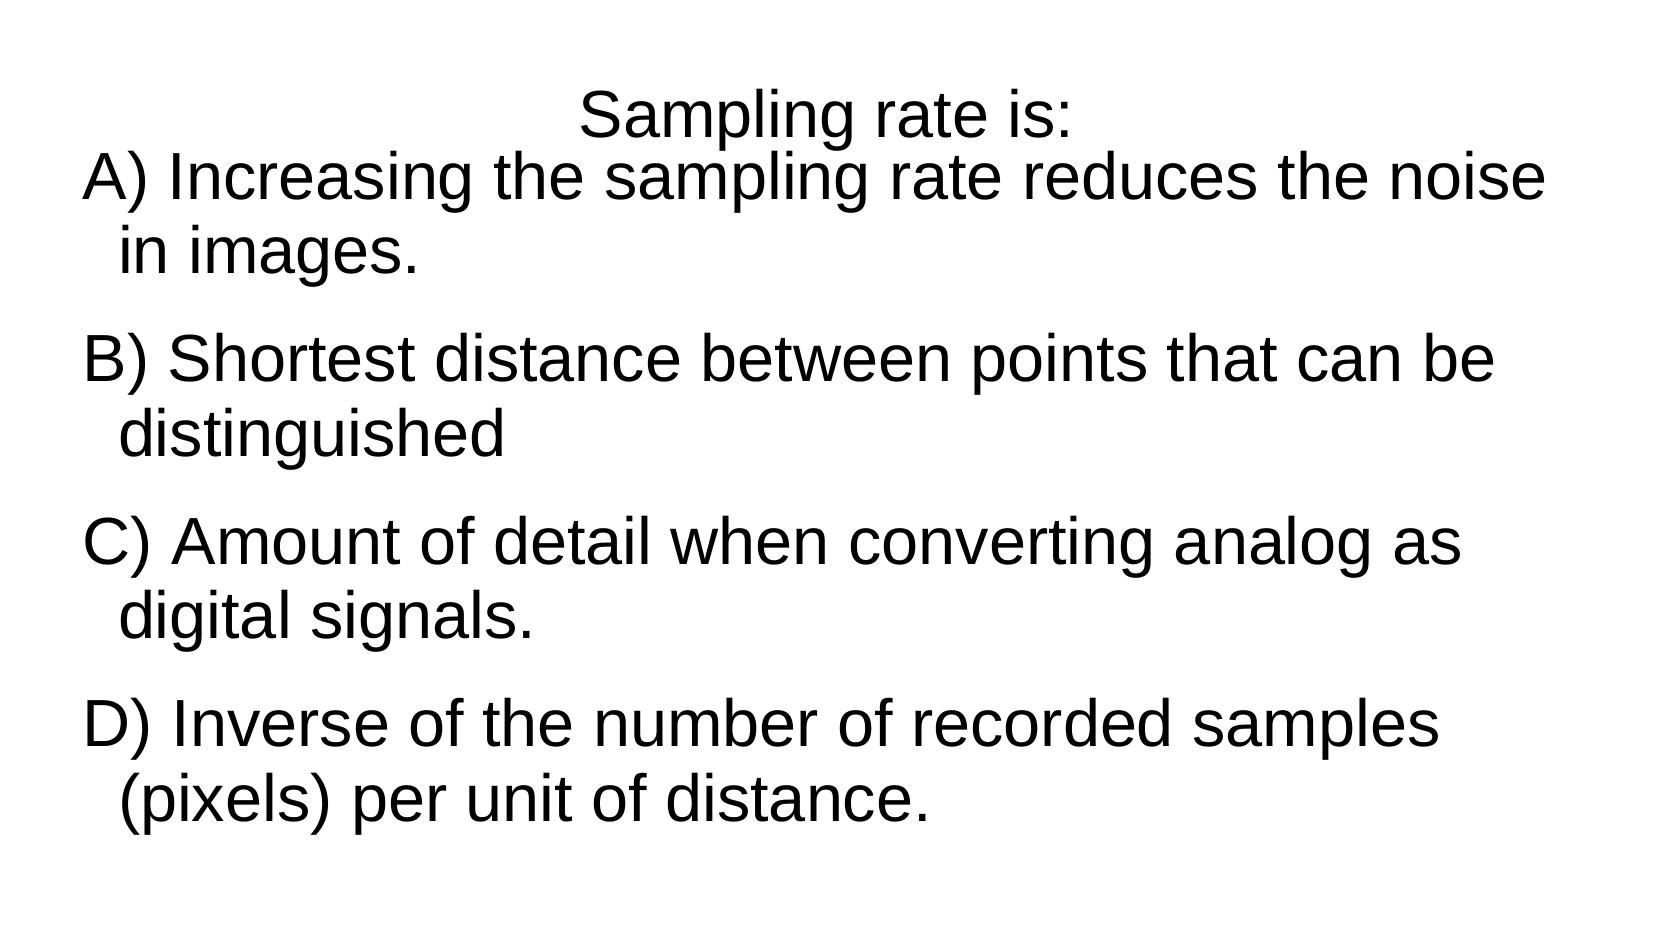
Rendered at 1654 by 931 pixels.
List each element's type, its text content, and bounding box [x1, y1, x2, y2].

title Sampling rate is: [82, 37, 1571, 139]
subtitle Increasing the sampling rate reduces the noise in images. Shortest distance between points that can be distinguished Amount of detail when converting analog as digital signals. Inverse of the number of recorded samples (pixels) per unit of distance. [82, 139, 1571, 835]
